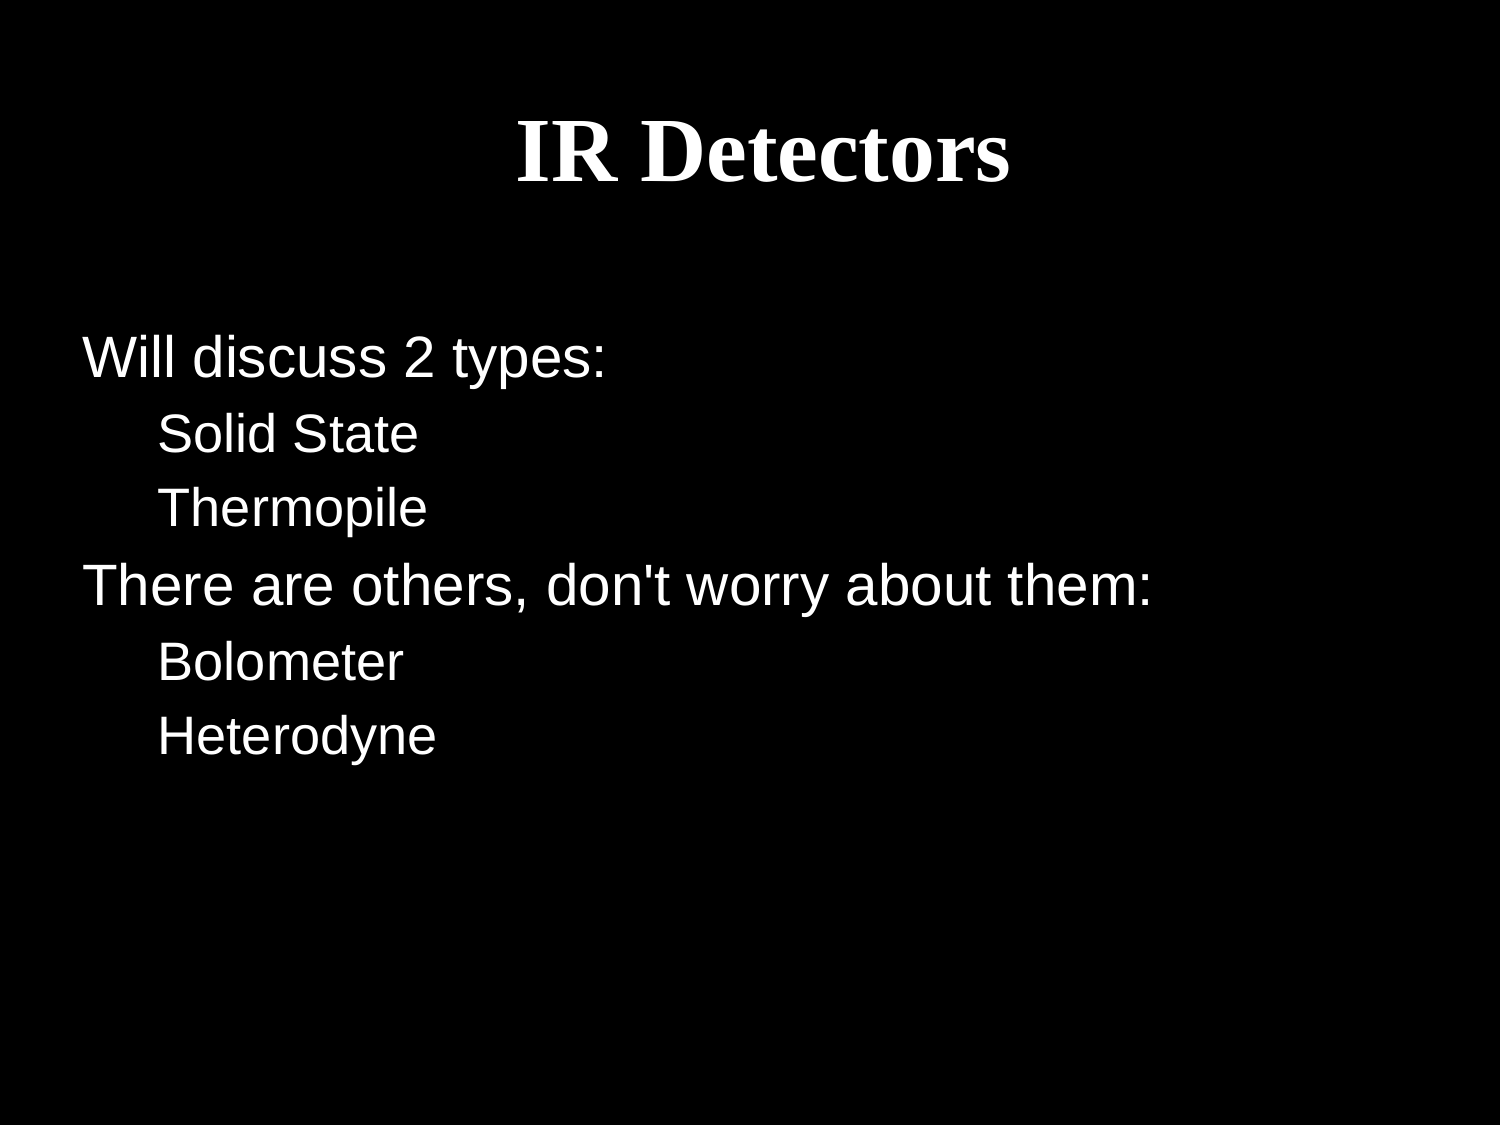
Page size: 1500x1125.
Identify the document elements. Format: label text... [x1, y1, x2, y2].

title IR Detectors [76, 73, 1451, 247]
list Will discuss 2 types: Solid State Thermopile There are others, don't worry about them: Bolometer Heterodyne [82, 324, 1463, 986]
